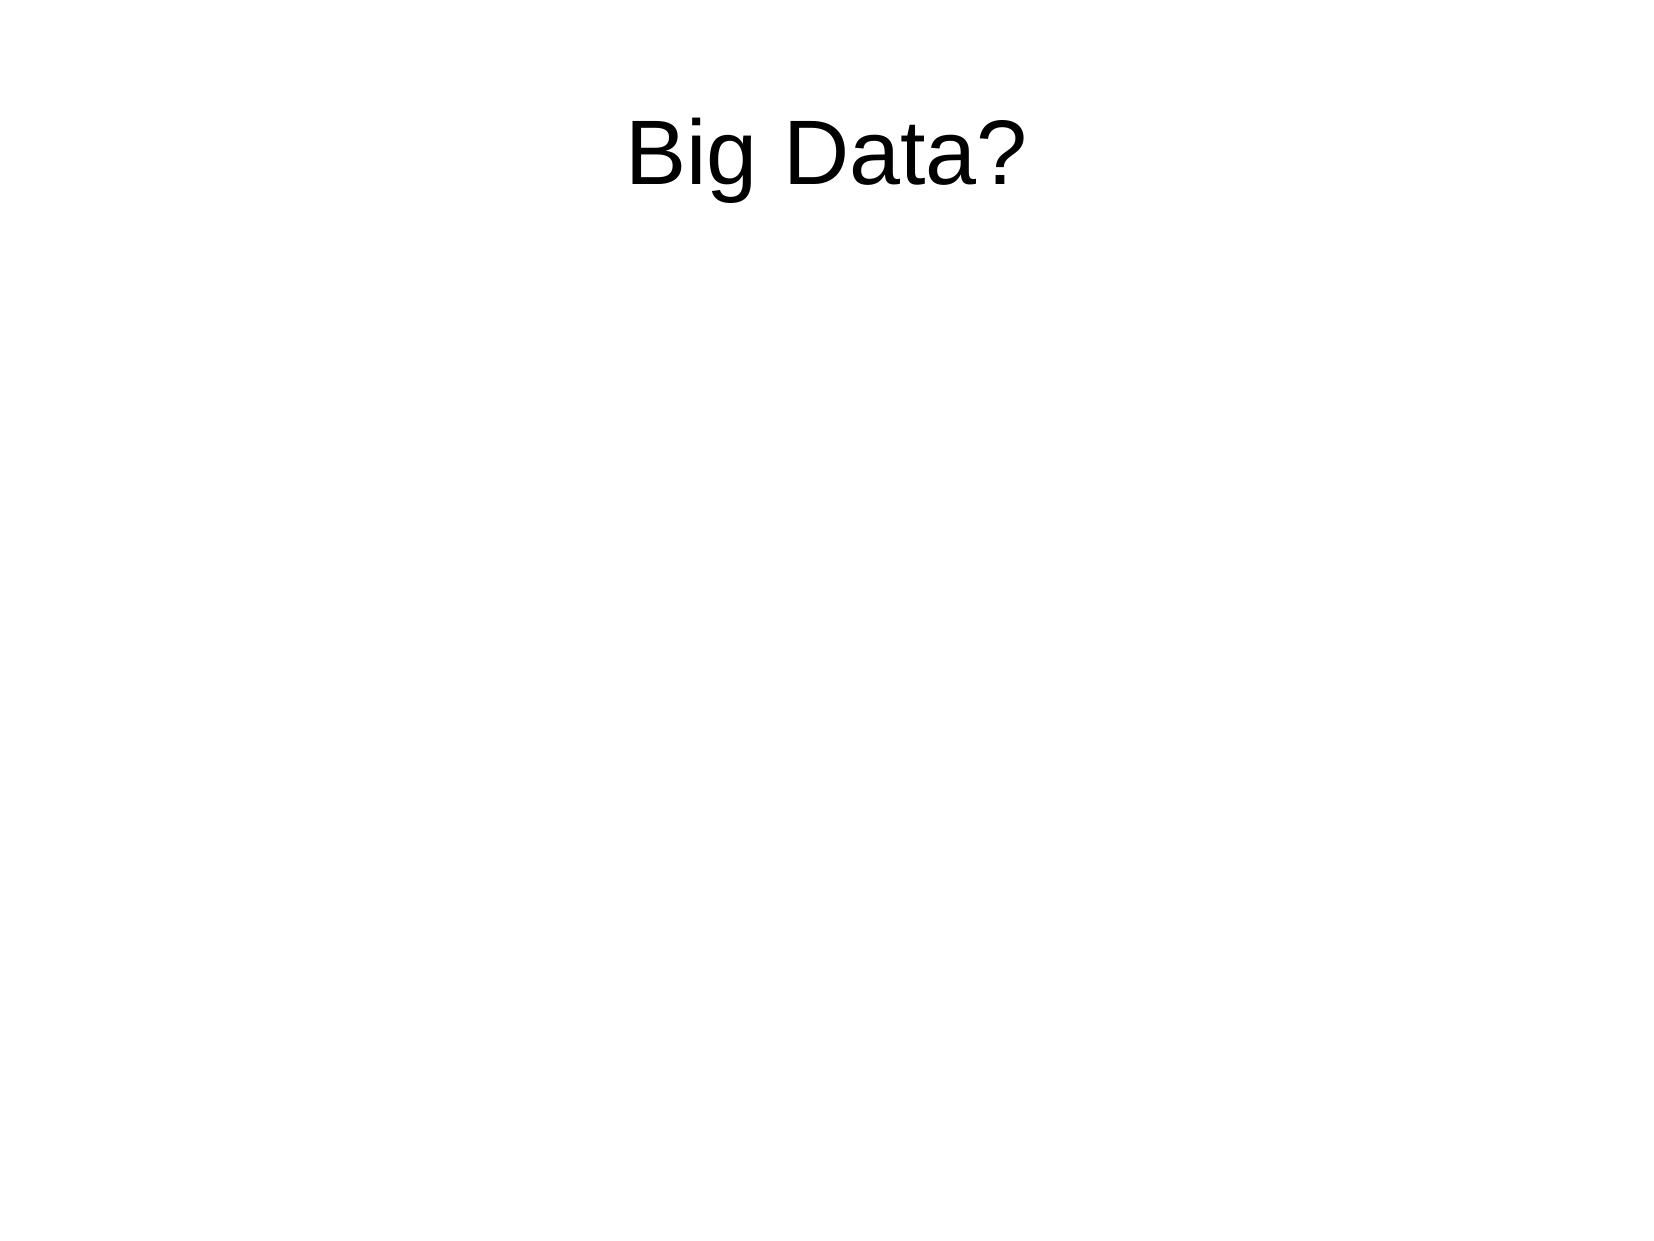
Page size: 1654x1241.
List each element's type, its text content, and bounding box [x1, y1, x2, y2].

title Big Data? [82, 49, 1571, 257]
